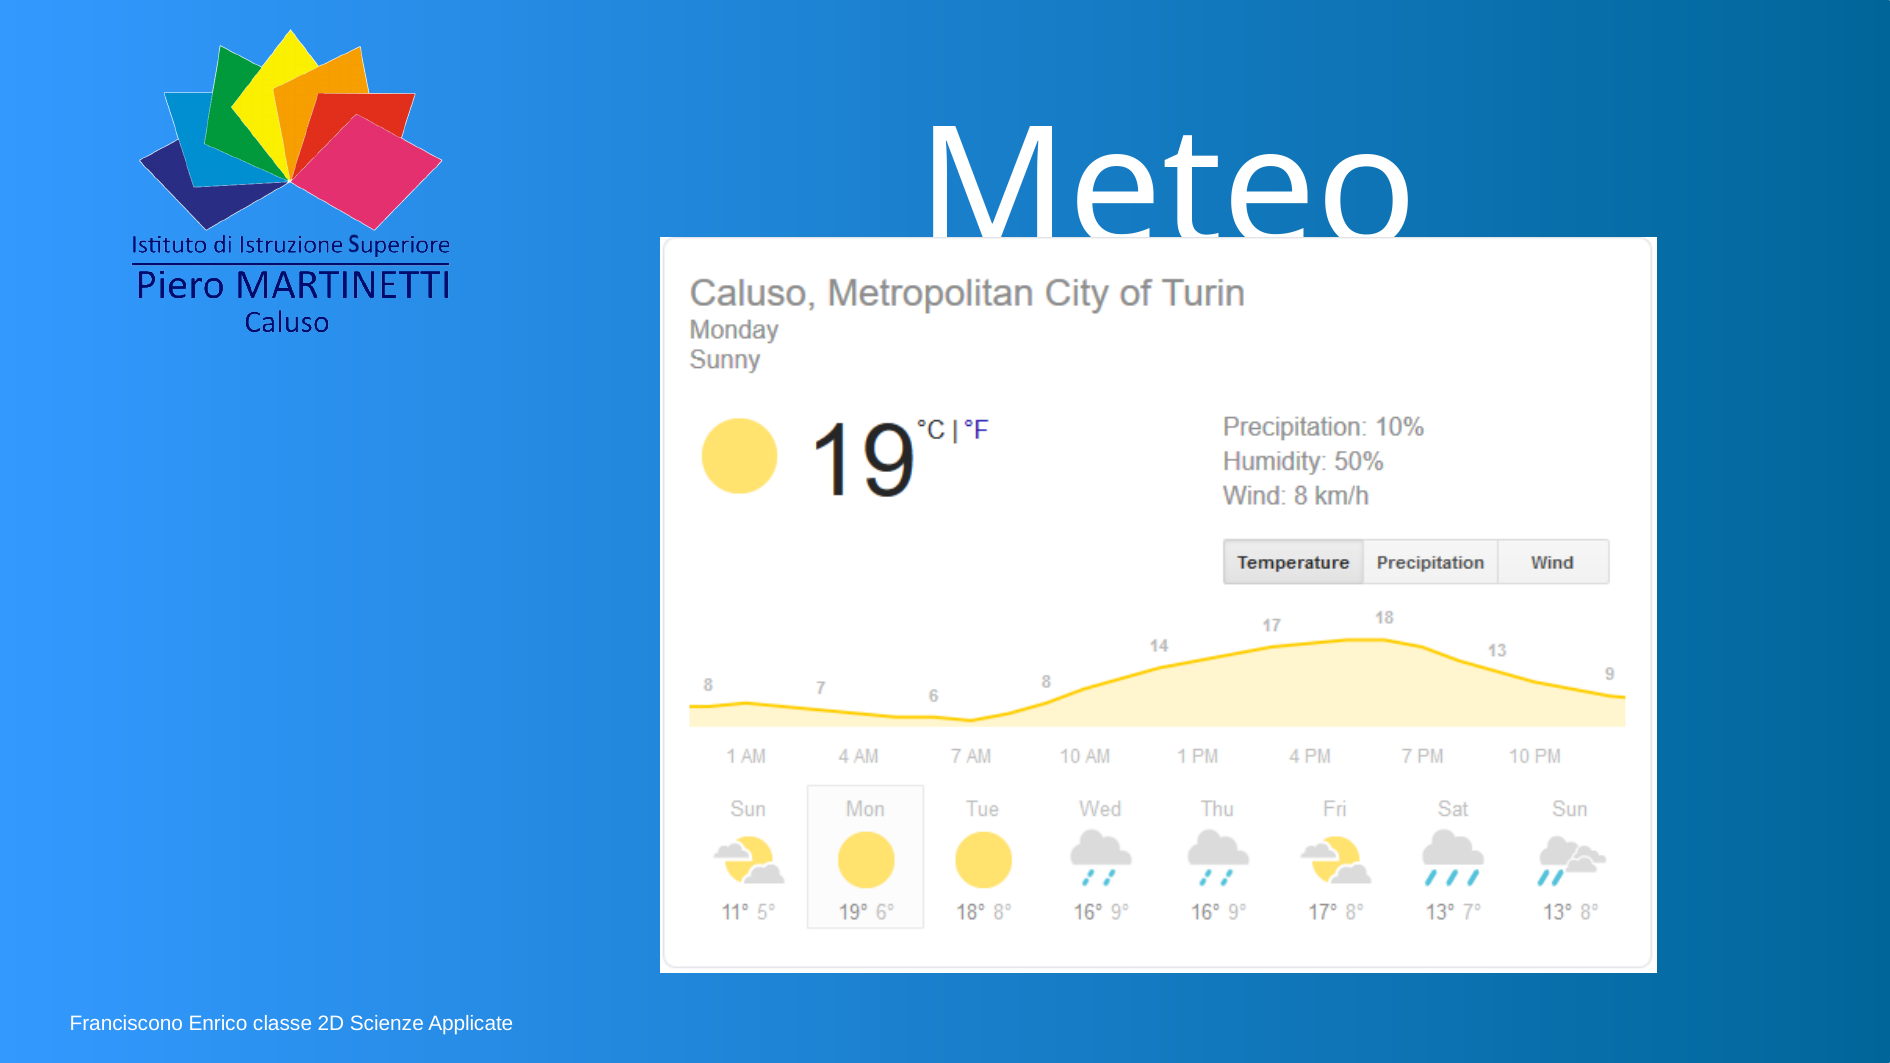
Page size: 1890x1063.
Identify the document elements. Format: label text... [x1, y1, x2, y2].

picture [0, 23, 591, 355]
picture [660, 237, 1657, 973]
text_box Meteo [591, 59, 1760, 268]
text_box Franciscono Enrico classe 2D Scienze Applicate [54, 1004, 628, 1063]
